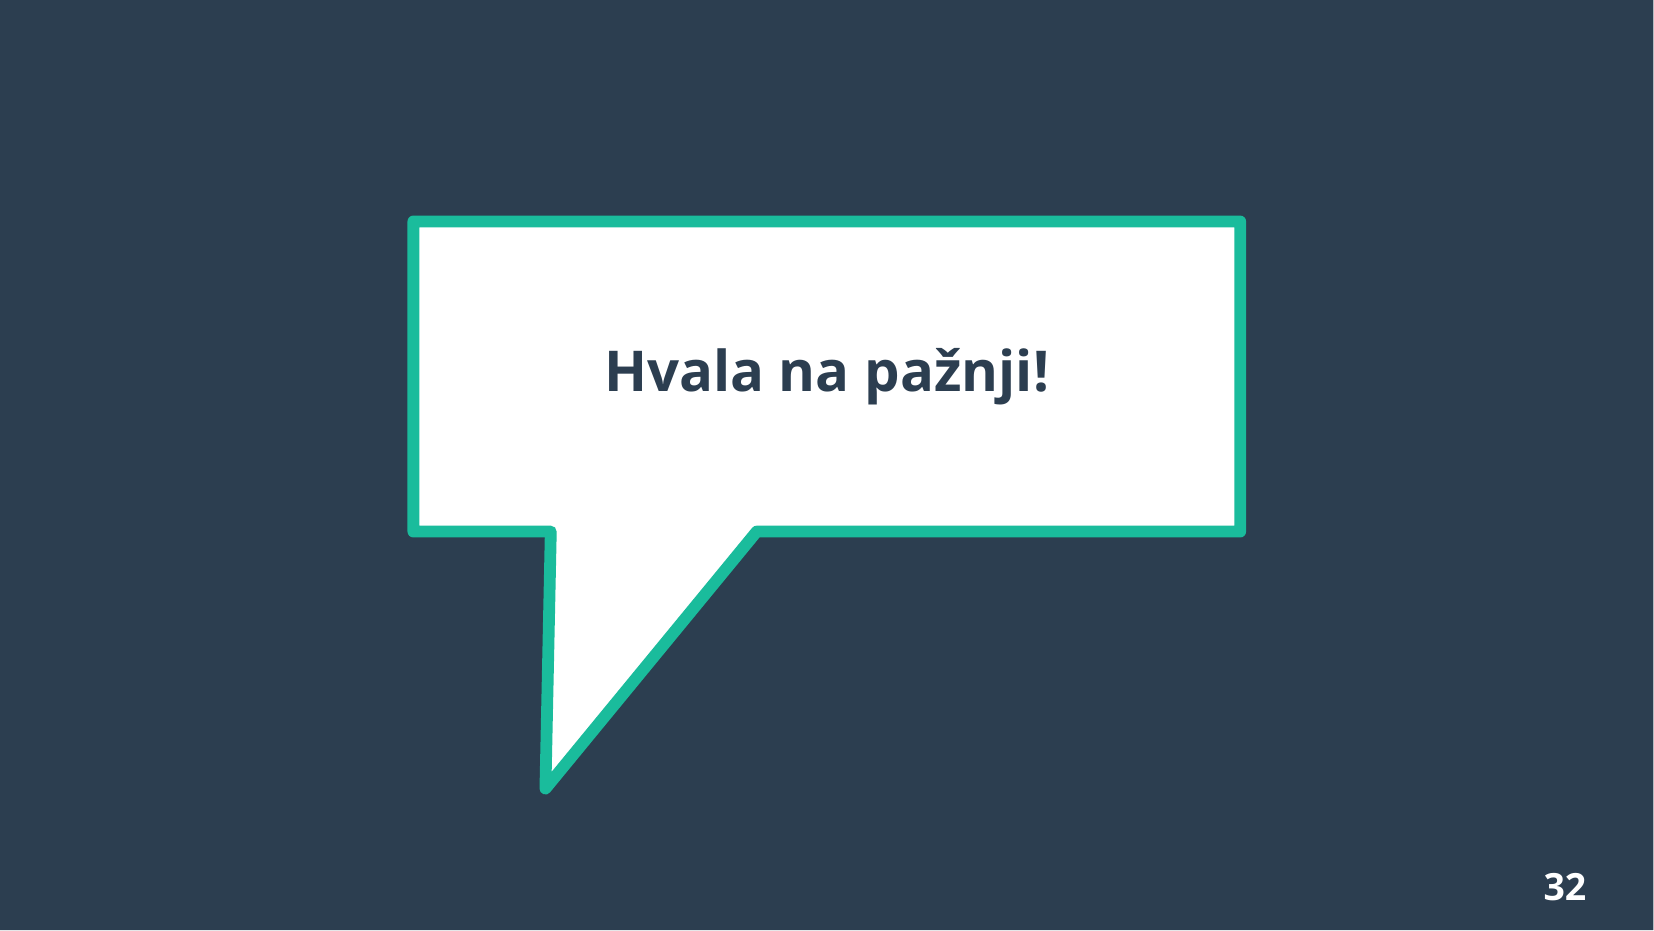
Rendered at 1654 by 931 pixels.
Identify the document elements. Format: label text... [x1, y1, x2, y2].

title Hvala na pažnji! [442, 236, 1211, 502]
